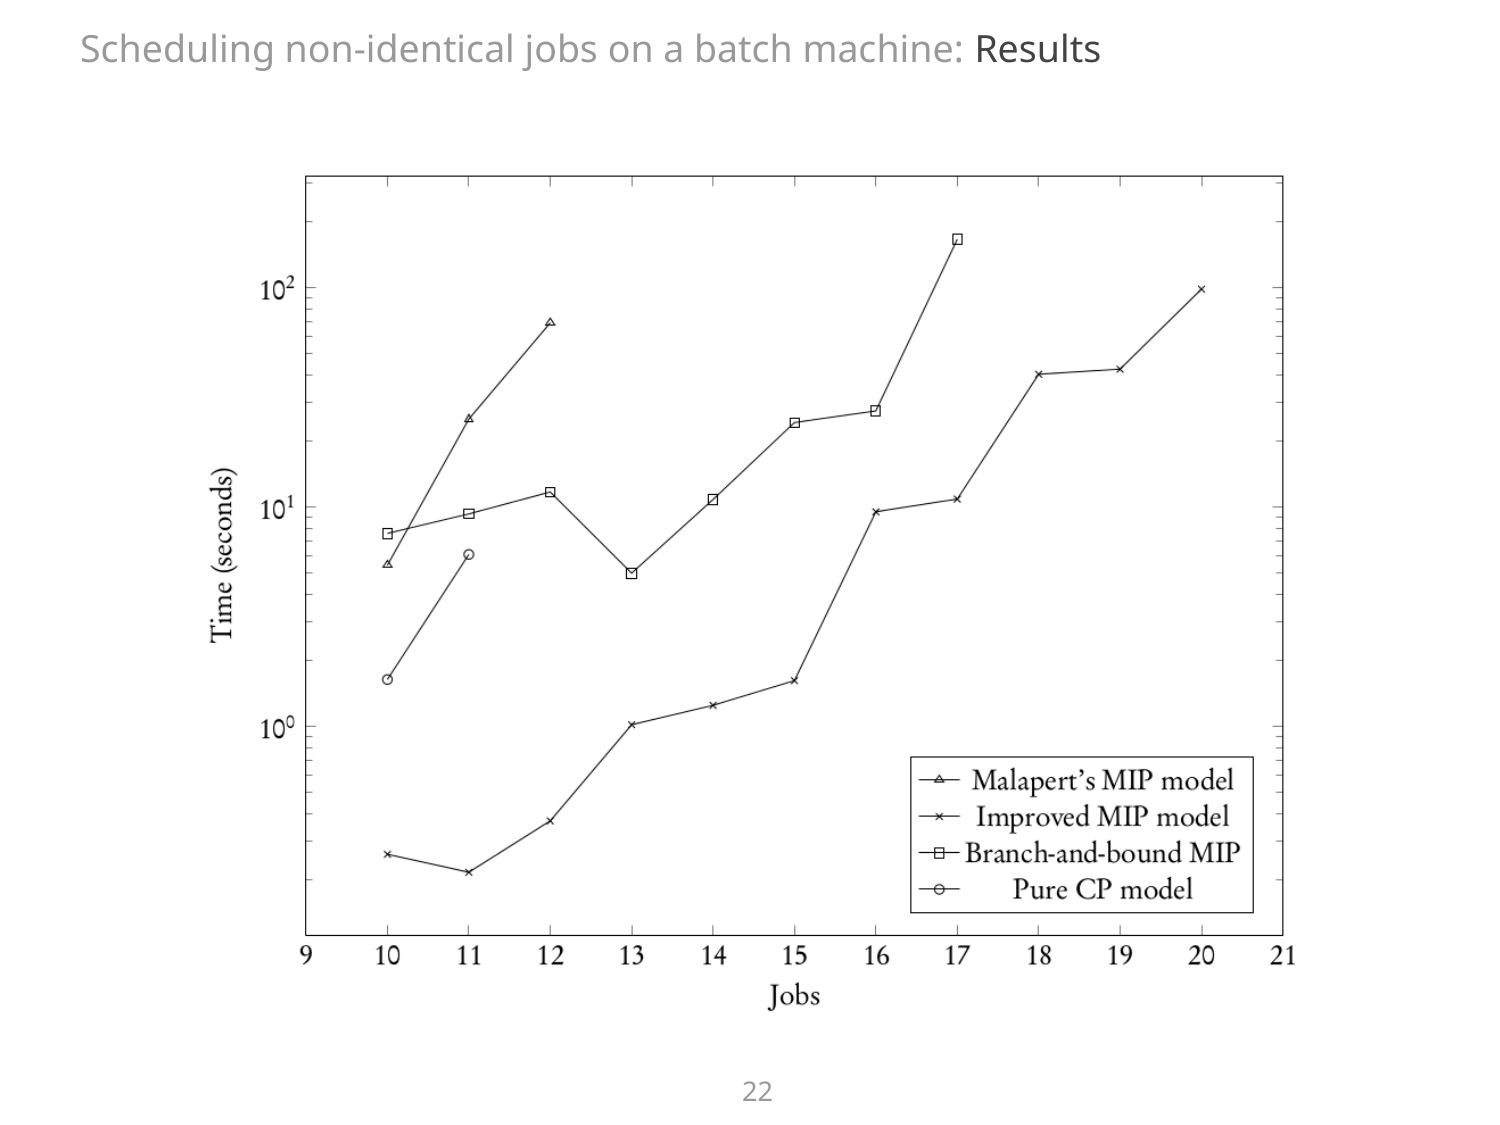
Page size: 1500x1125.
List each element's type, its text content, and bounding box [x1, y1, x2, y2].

picture [180, 137, 1321, 1036]
title Scheduling non-identical jobs on a batch machine: Results [27, 13, 1399, 85]
